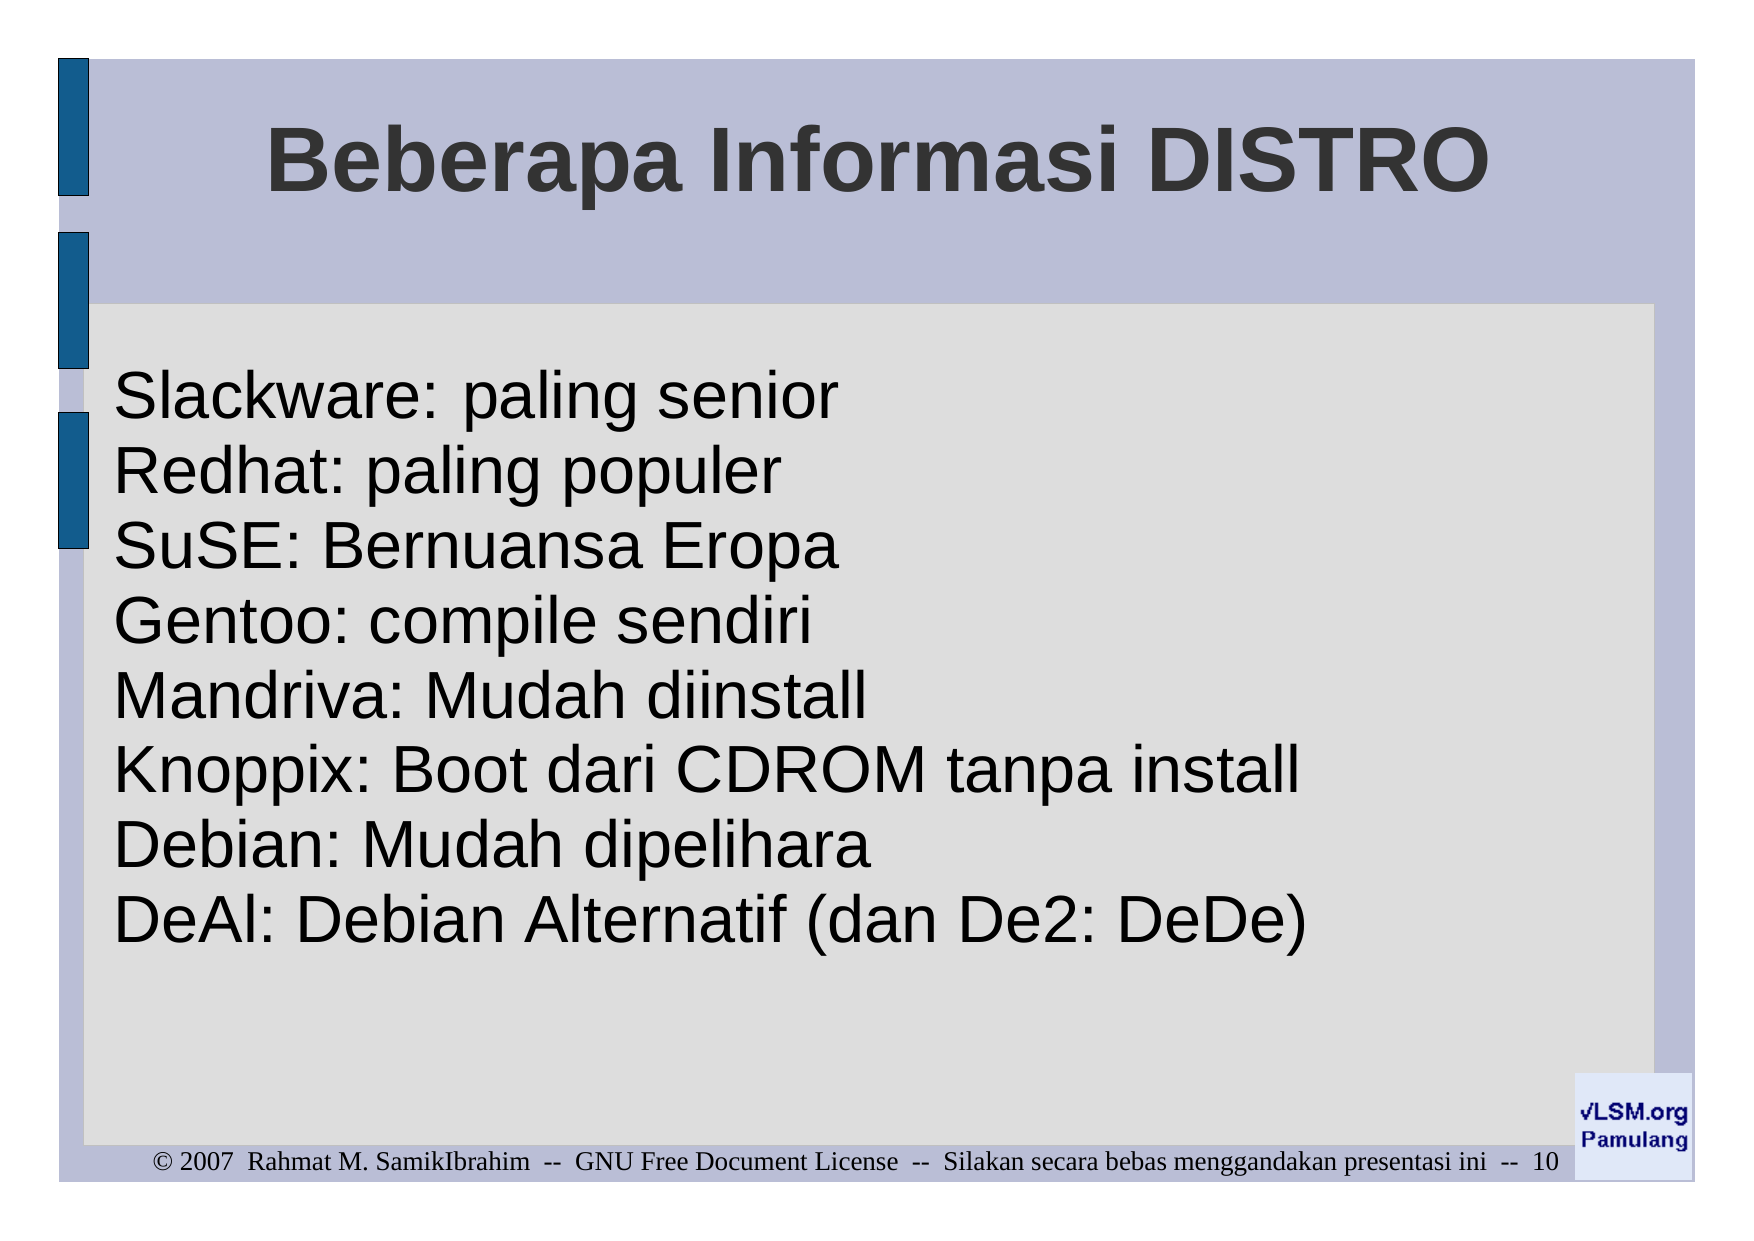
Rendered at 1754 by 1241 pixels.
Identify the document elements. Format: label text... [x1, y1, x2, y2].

title Beberapa Informasi DISTRO [171, 96, 1589, 224]
picture [1575, 1073, 1692, 1180]
list Slackware: paling senior Redhat: paling populer SuSE: Bernuansa Eropa Gentoo: compile sendiri Mandriva: Mudah diinstall Knoppix: Boot dari CDROM tanpa install Debian: Mudah dipelihara DeAl: Debian Alternatif (dan De2: DeDe) [96, 358, 1588, 1090]
